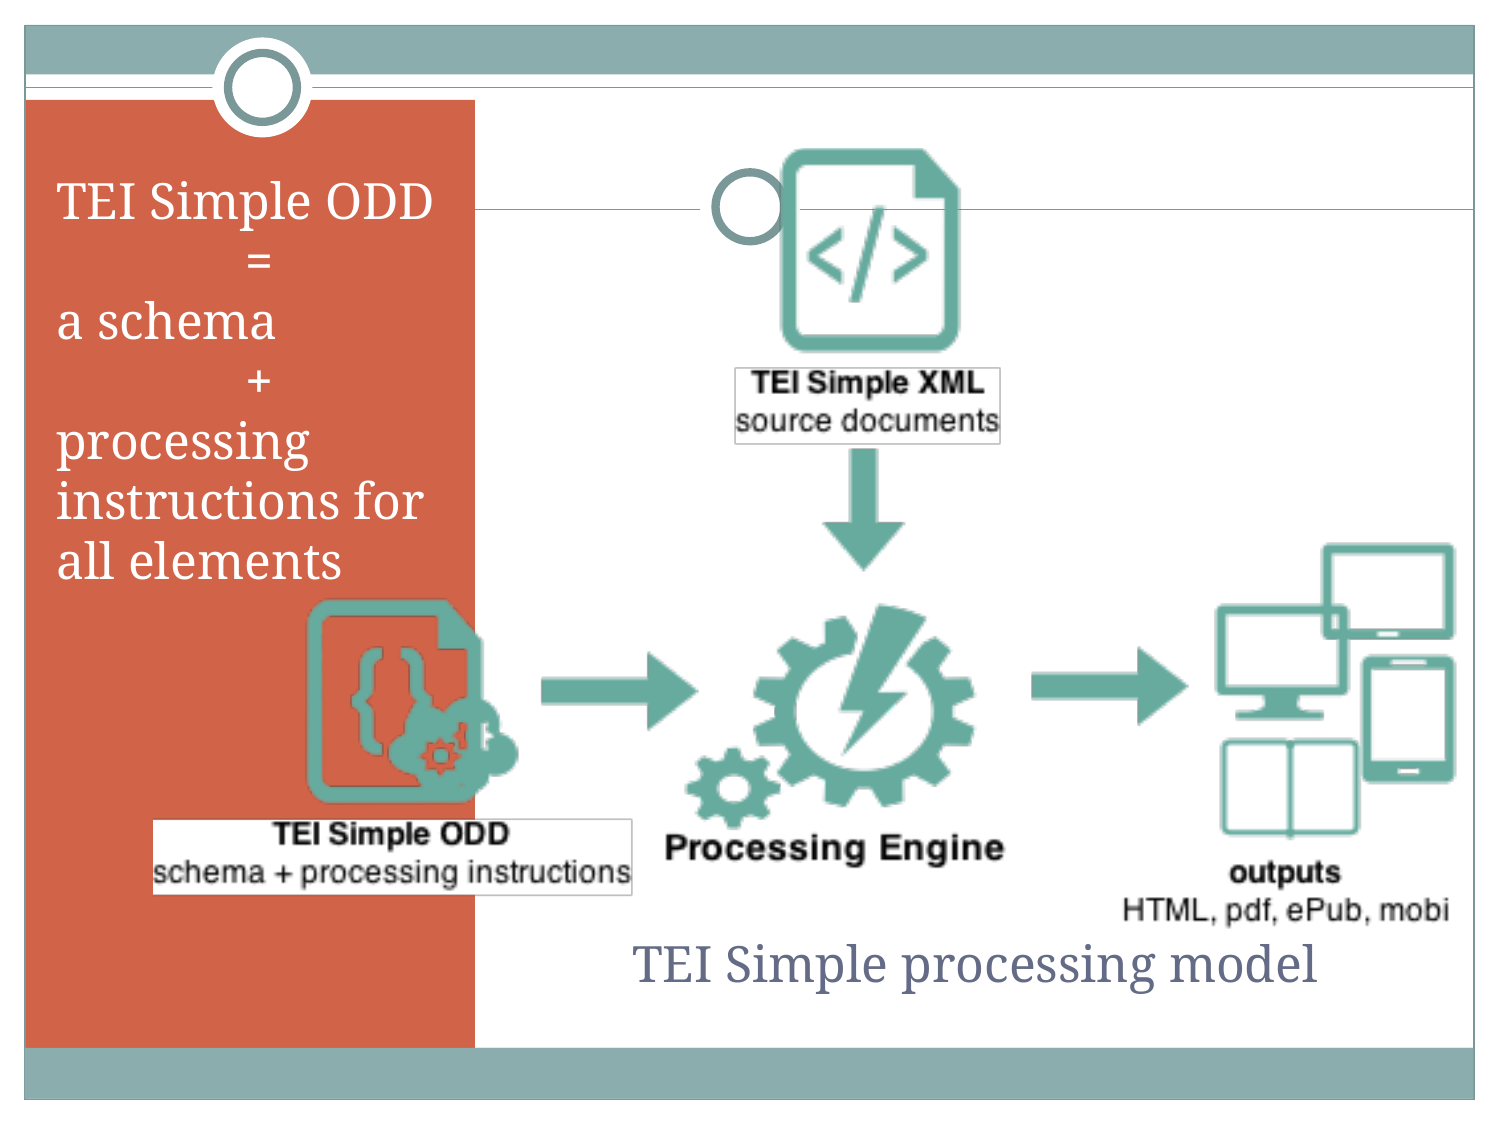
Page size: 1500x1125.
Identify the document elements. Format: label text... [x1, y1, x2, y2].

text_box TEI Simple processing model [494, 957, 1457, 1125]
picture [153, 148, 1462, 957]
text_box TEI Simple ODD = a schema + processing instructions for all elements [41, 162, 479, 1025]
